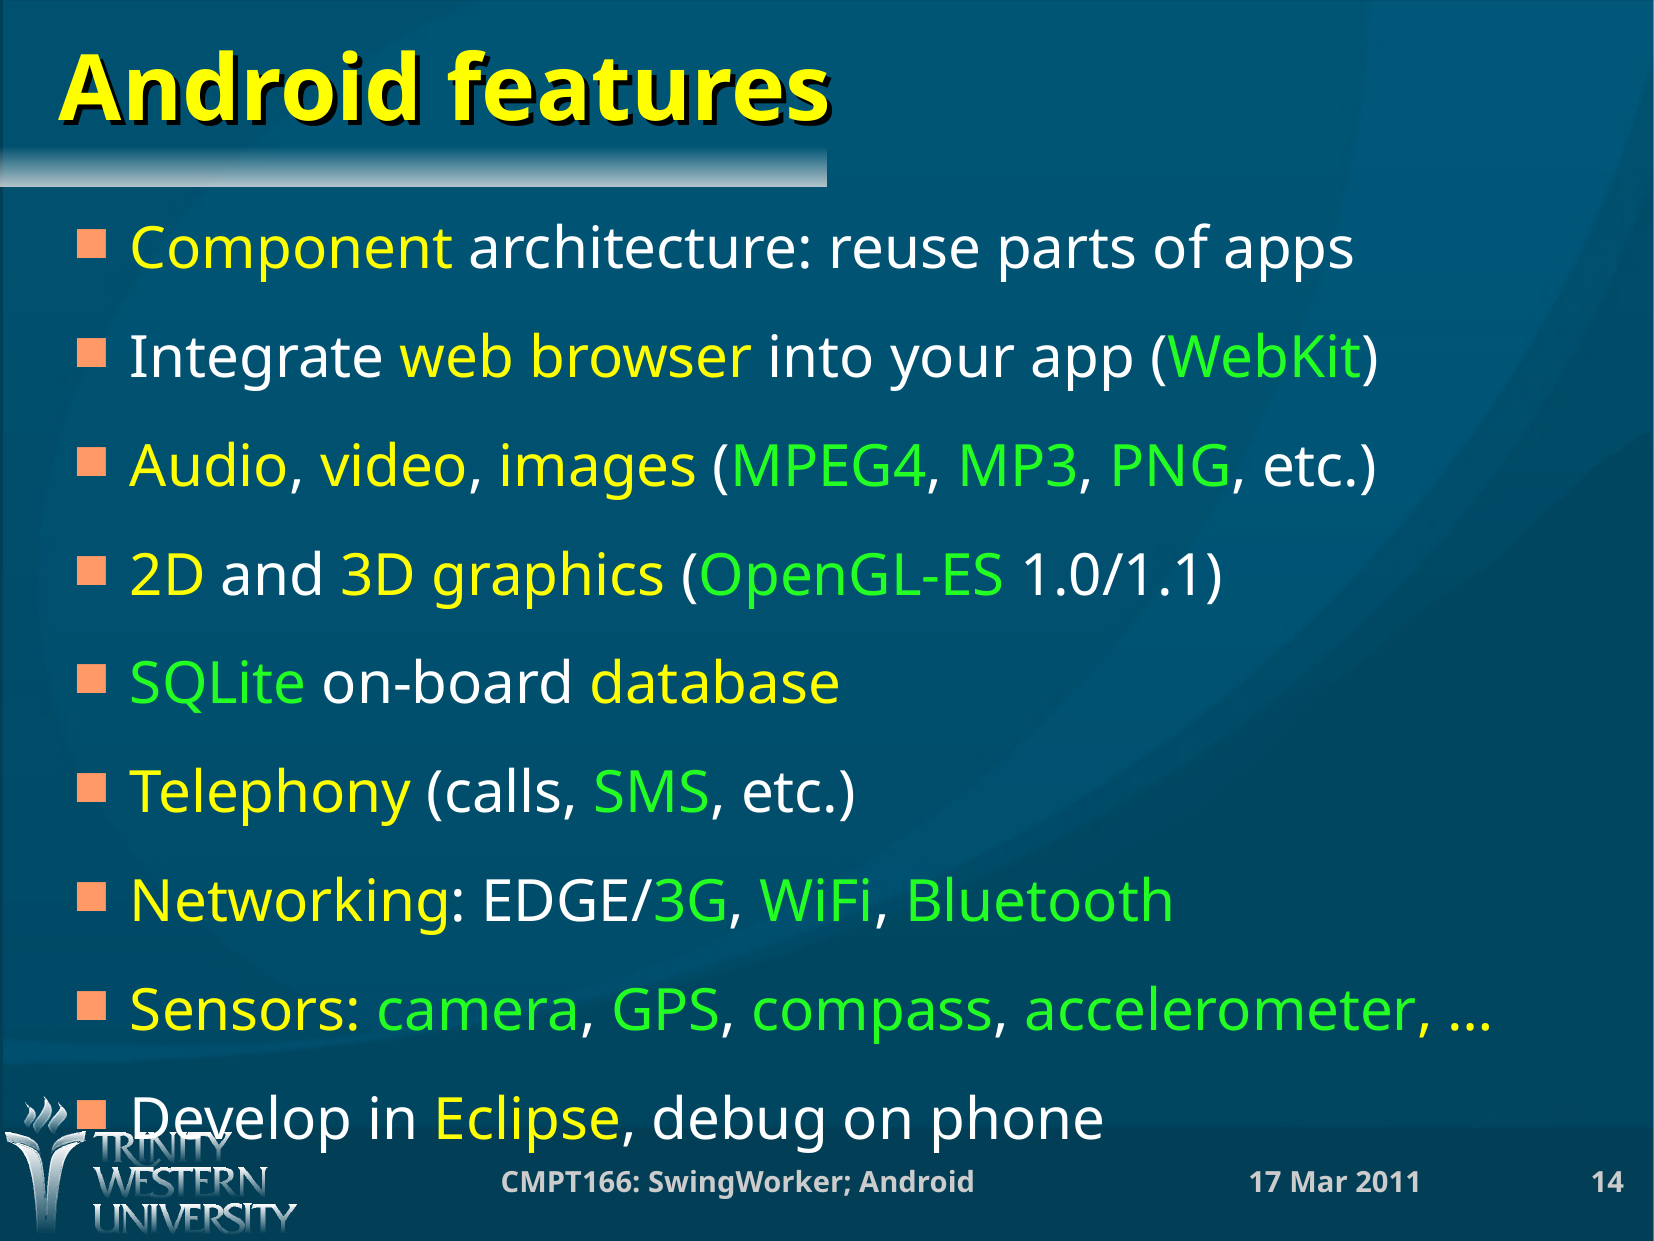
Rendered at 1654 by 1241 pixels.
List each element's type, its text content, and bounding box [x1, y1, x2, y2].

picture [38, 1227, 54, 1232]
text_box Source: d.android.com [0, 154, 827, 158]
title Android features [59, 19, 1595, 148]
list Component architecture: reuse parts of apps Integrate web browser into your app (WebKit) Audio, video, images (MPEG4, MP3, PNG, etc.) 2D and 3D graphics (OpenGL-ES 1.0/1.1) SQLite on-board database Telephony (calls, SMS, etc.) Networking: EDGE/3G, WiFi, Bluetooth Sensors: camera, GPS, compass, accelerometer, … Develop in Eclipse, debug on phone [59, 206, 1625, 1053]
